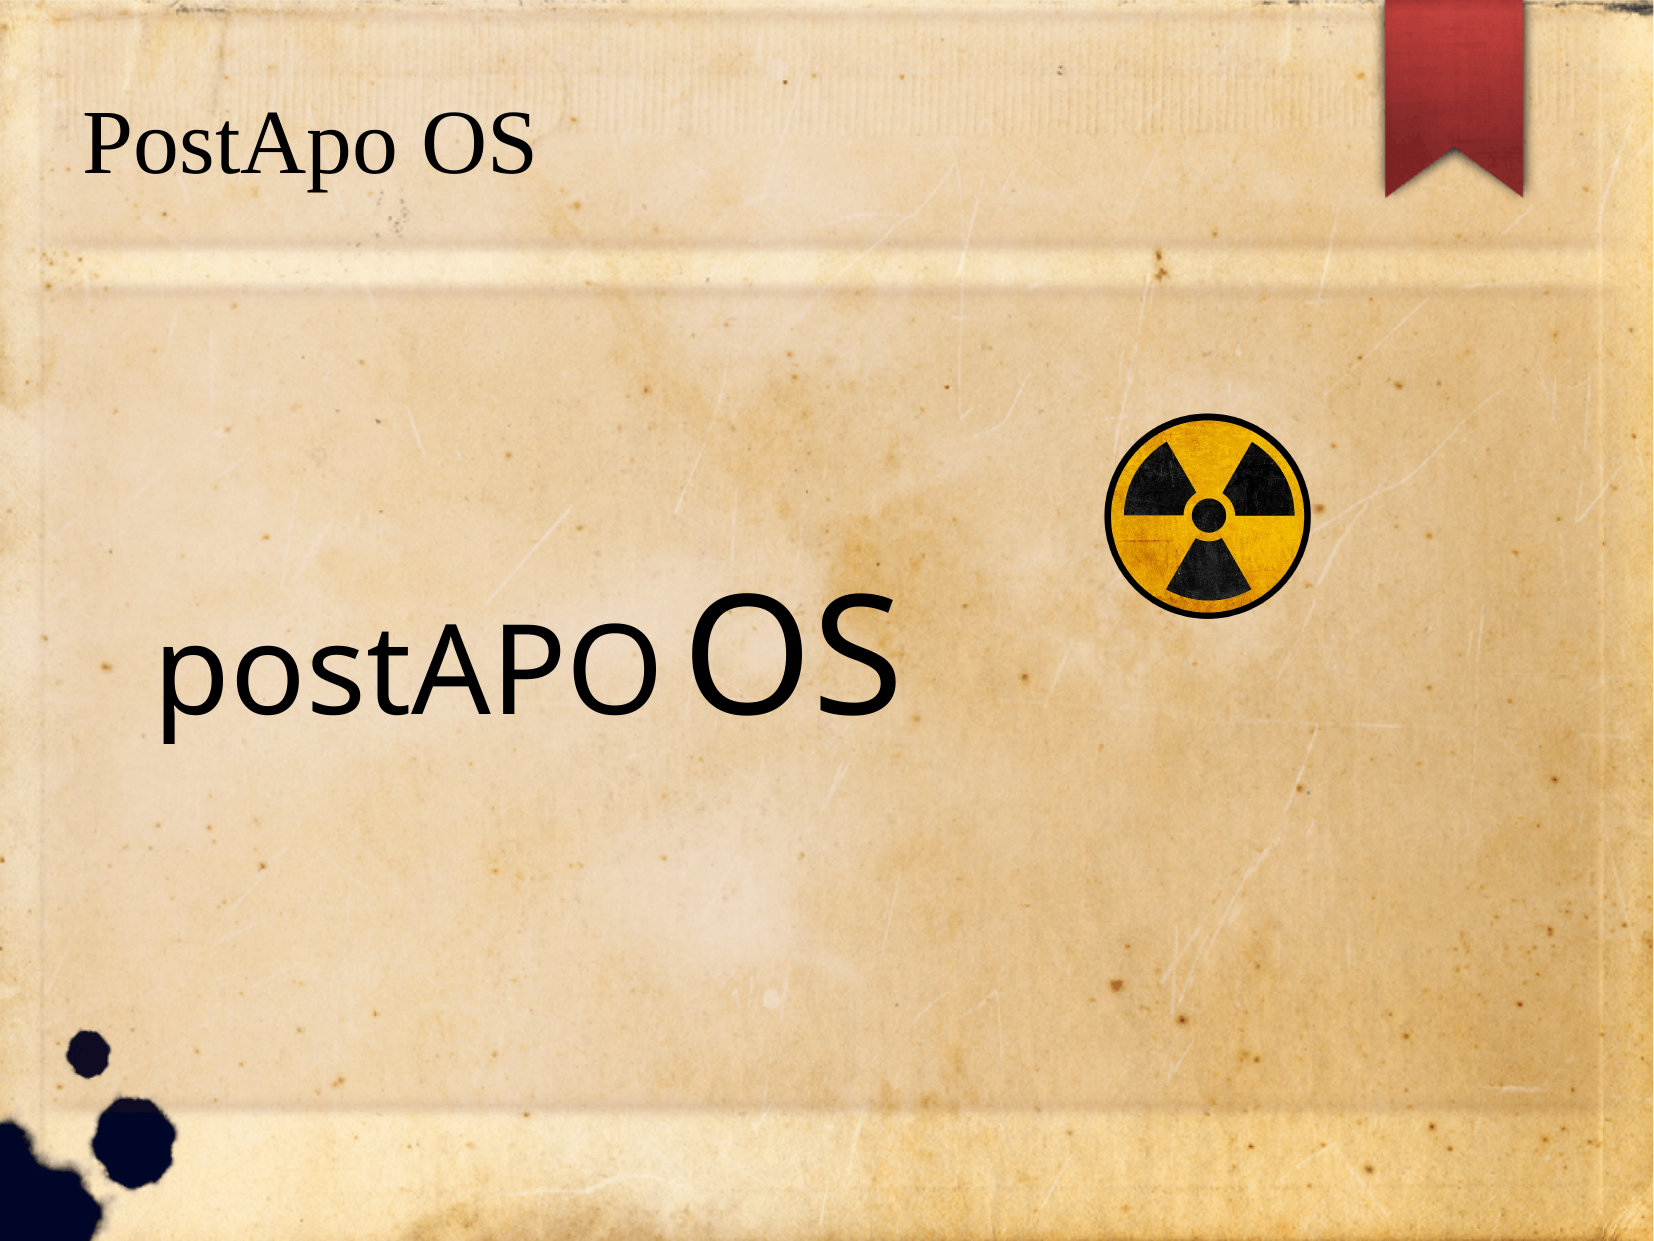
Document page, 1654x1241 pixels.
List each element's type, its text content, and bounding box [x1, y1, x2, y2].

list postAPO OS [82, 290, 1538, 1010]
title PostApo OS [82, 49, 1347, 237]
picture [0, 0, 1654, 1241]
